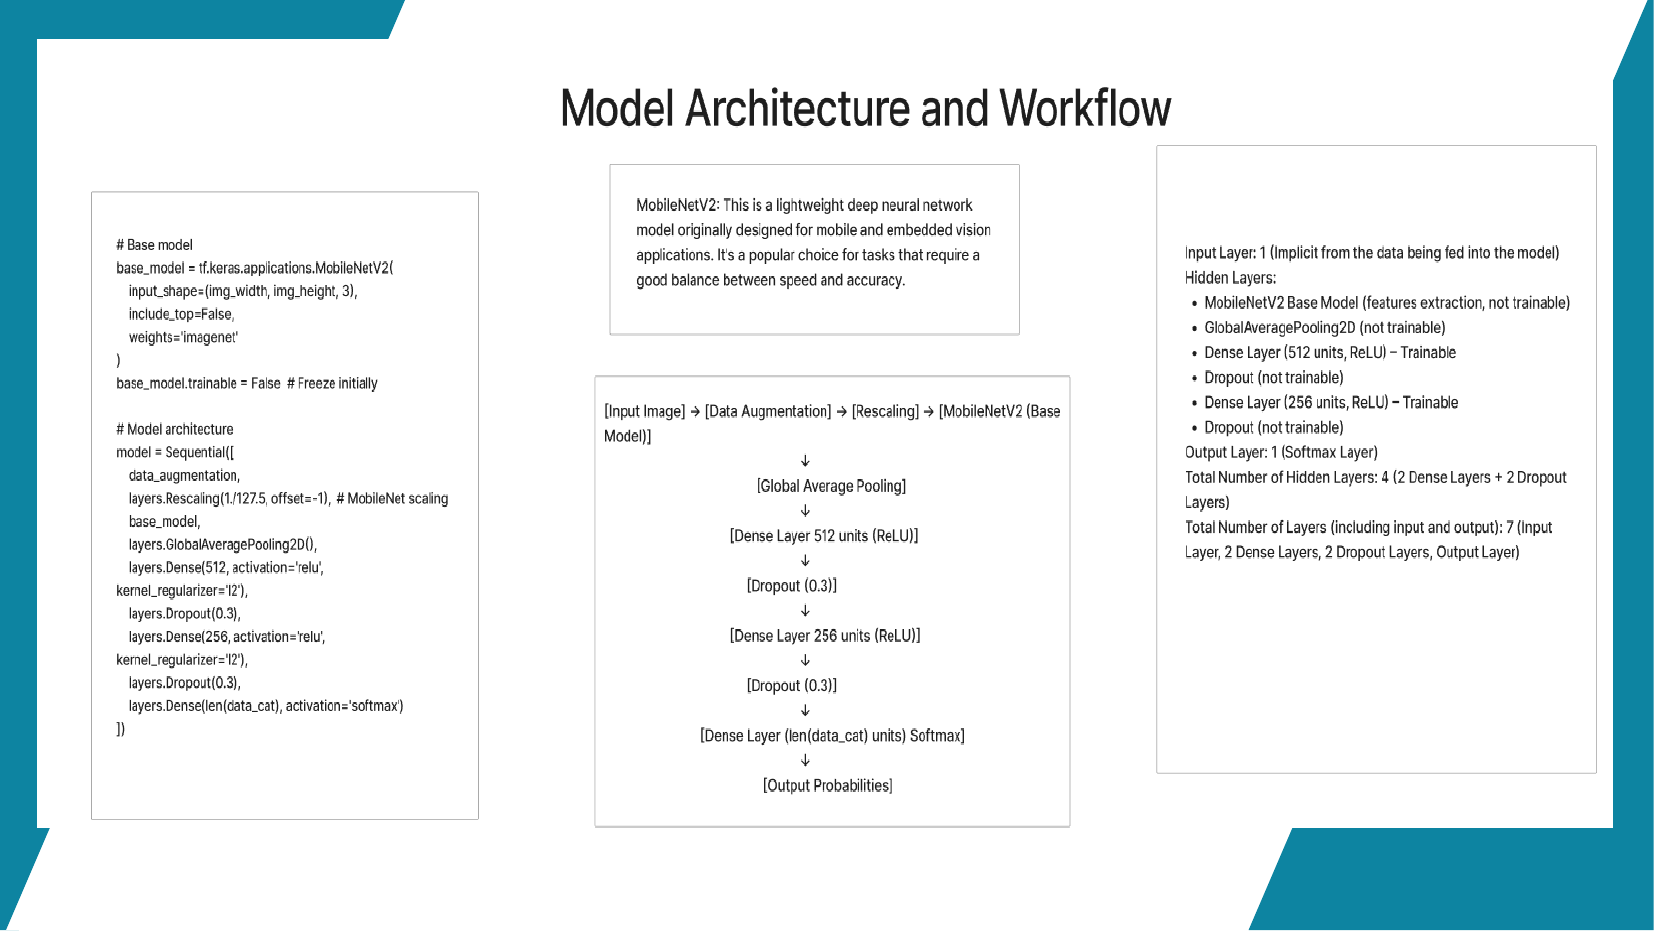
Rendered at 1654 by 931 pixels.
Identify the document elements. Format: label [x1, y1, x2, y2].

picture [37, 39, 1613, 828]
